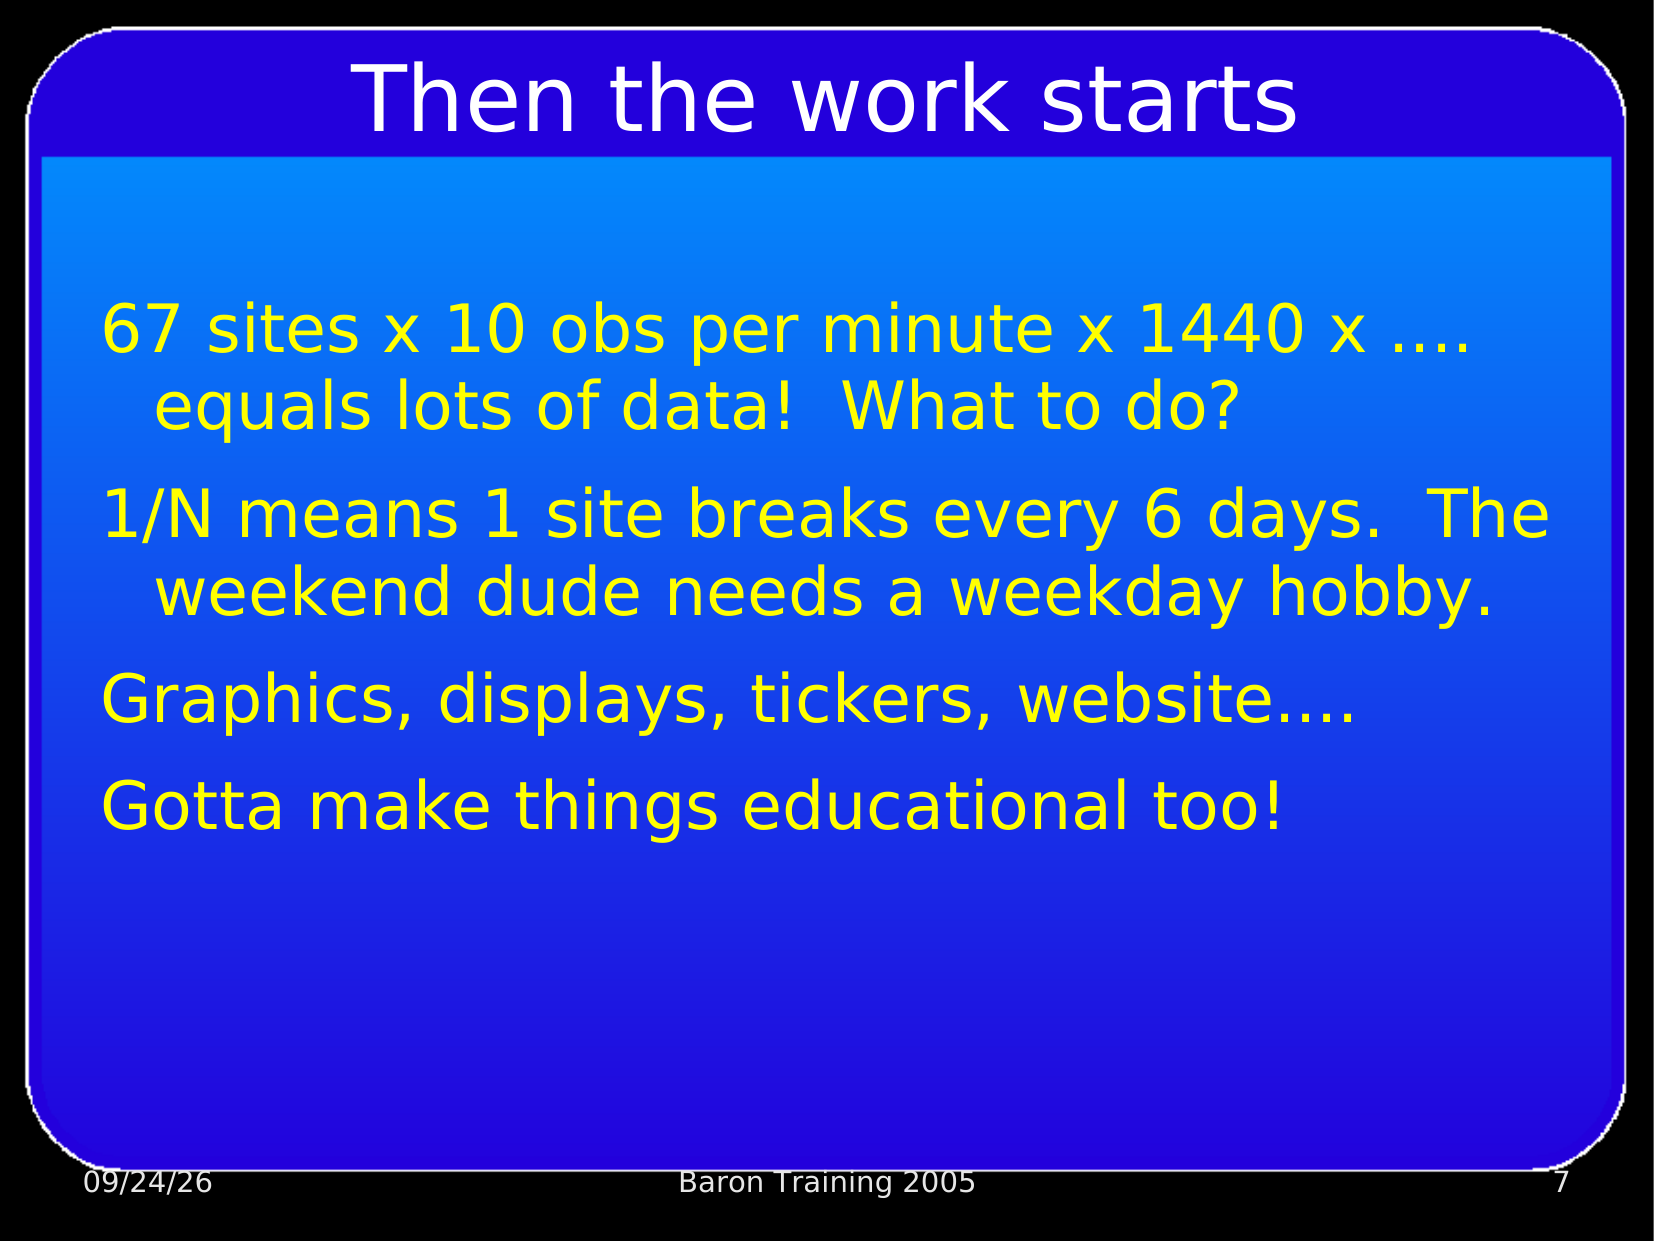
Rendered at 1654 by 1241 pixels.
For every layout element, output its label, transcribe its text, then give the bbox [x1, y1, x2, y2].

title Then the work starts [82, 46, 1571, 154]
picture [0, 0, 1654, 1241]
list 67 sites x 10 obs per minute x 1440 x .... equals lots of data! What to do? 1/N means 1 site breaks every 6 days. The weekend dude needs a weekday hobby. Graphics, displays, tickers, website.... Gotta make things educational too! [82, 290, 1571, 1109]
